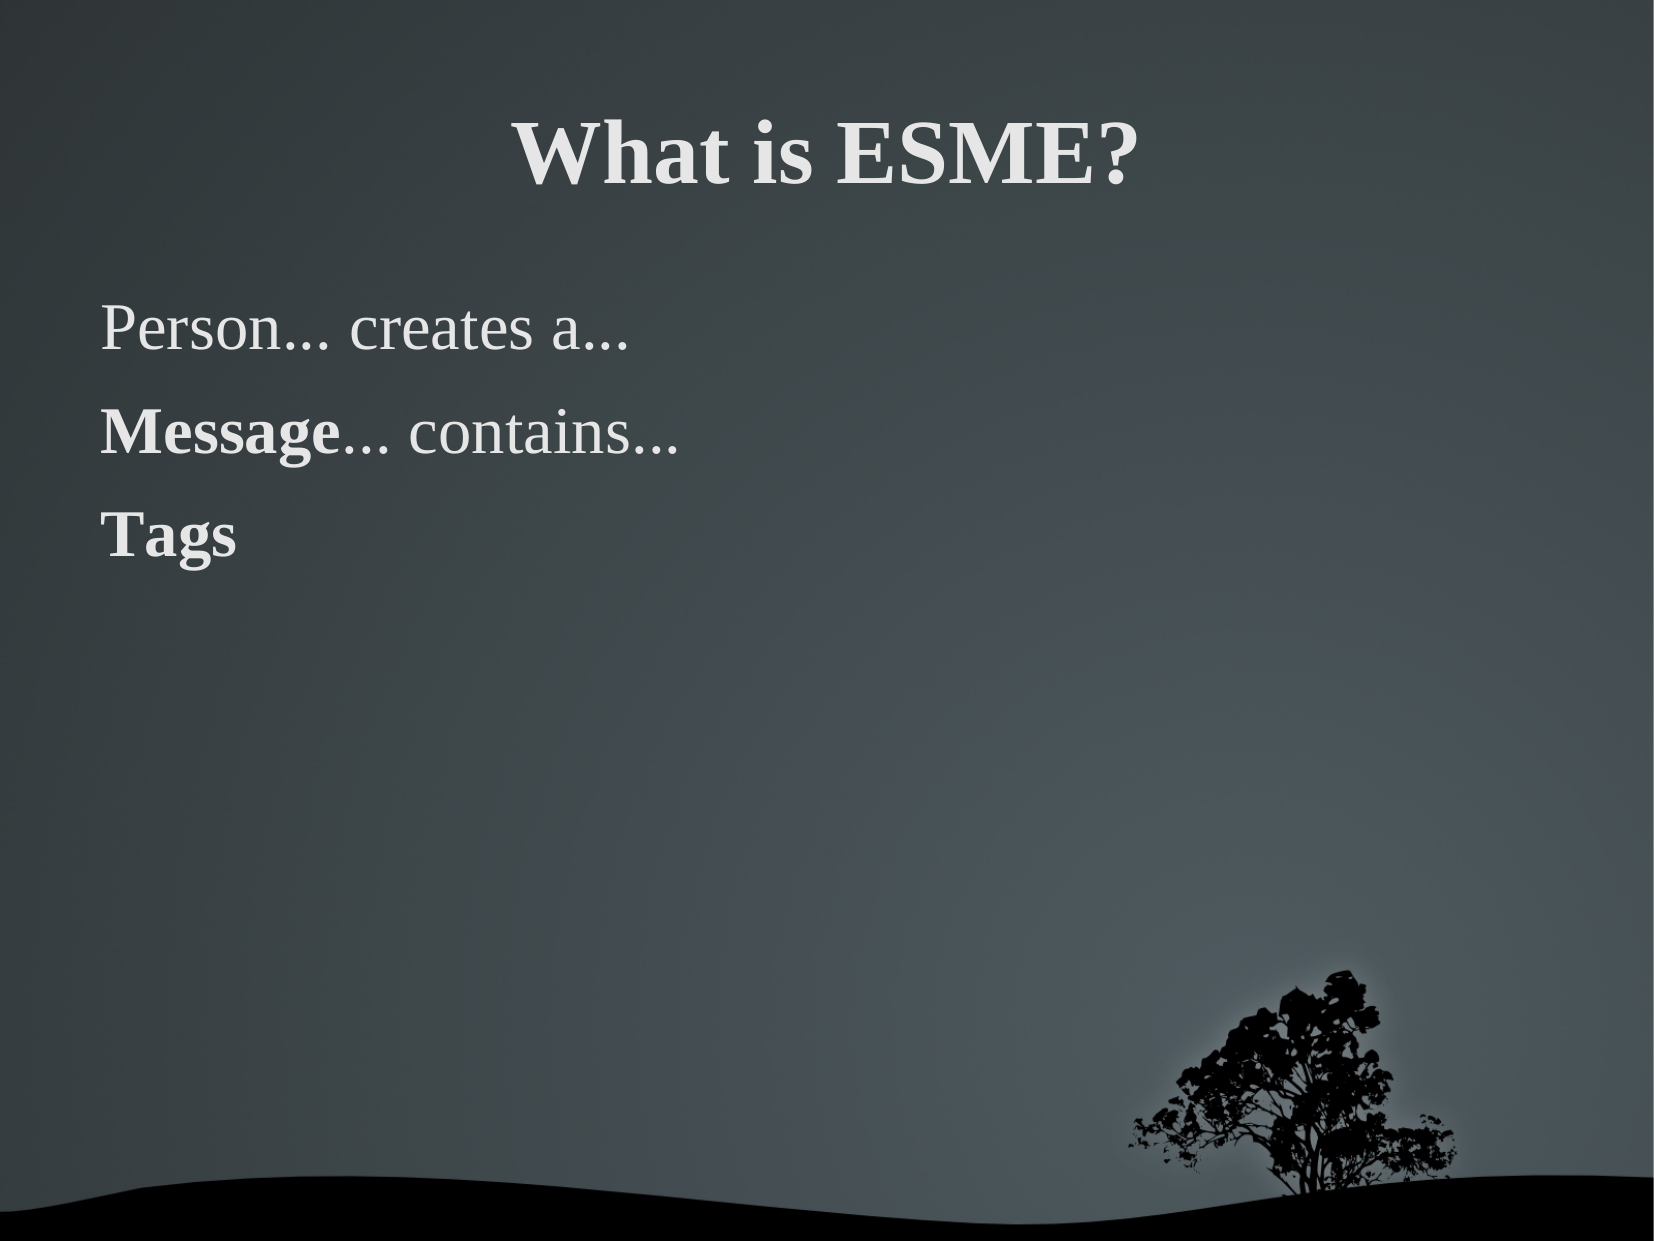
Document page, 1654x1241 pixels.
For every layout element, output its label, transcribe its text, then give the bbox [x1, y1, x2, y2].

title What is ESME? [82, 56, 1571, 250]
list Person... creates a... Message... contains... Tags [82, 290, 1571, 1094]
picture [0, 0, 1654, 1241]
